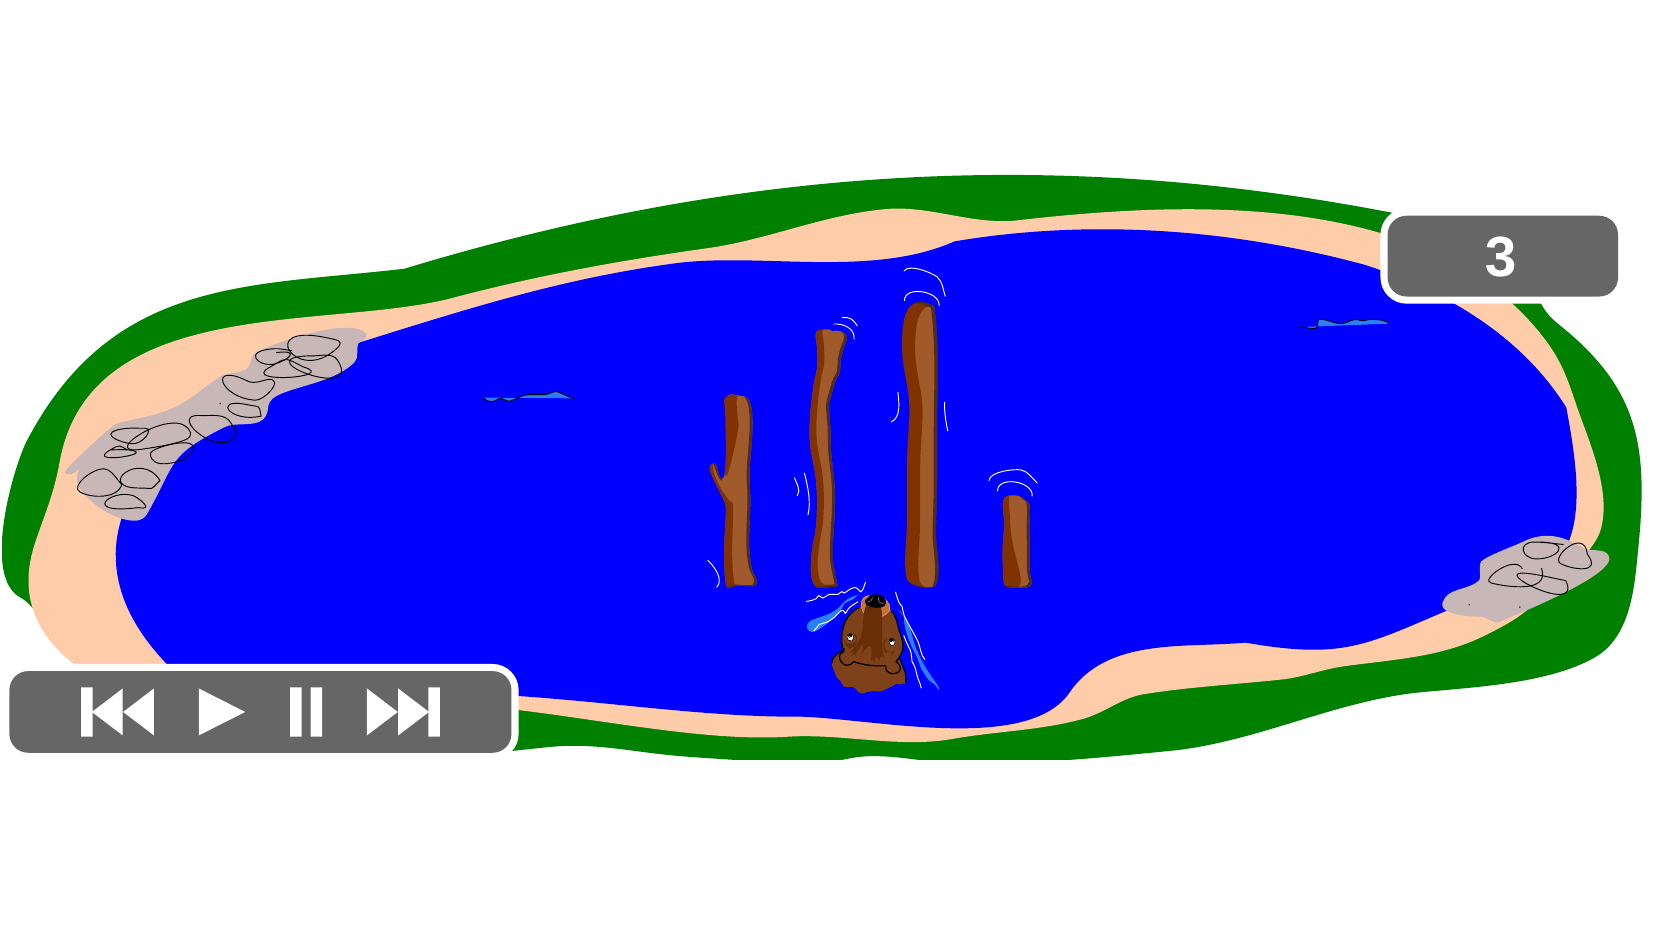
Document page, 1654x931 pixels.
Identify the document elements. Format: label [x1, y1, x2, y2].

picture [2, 174, 1654, 760]
